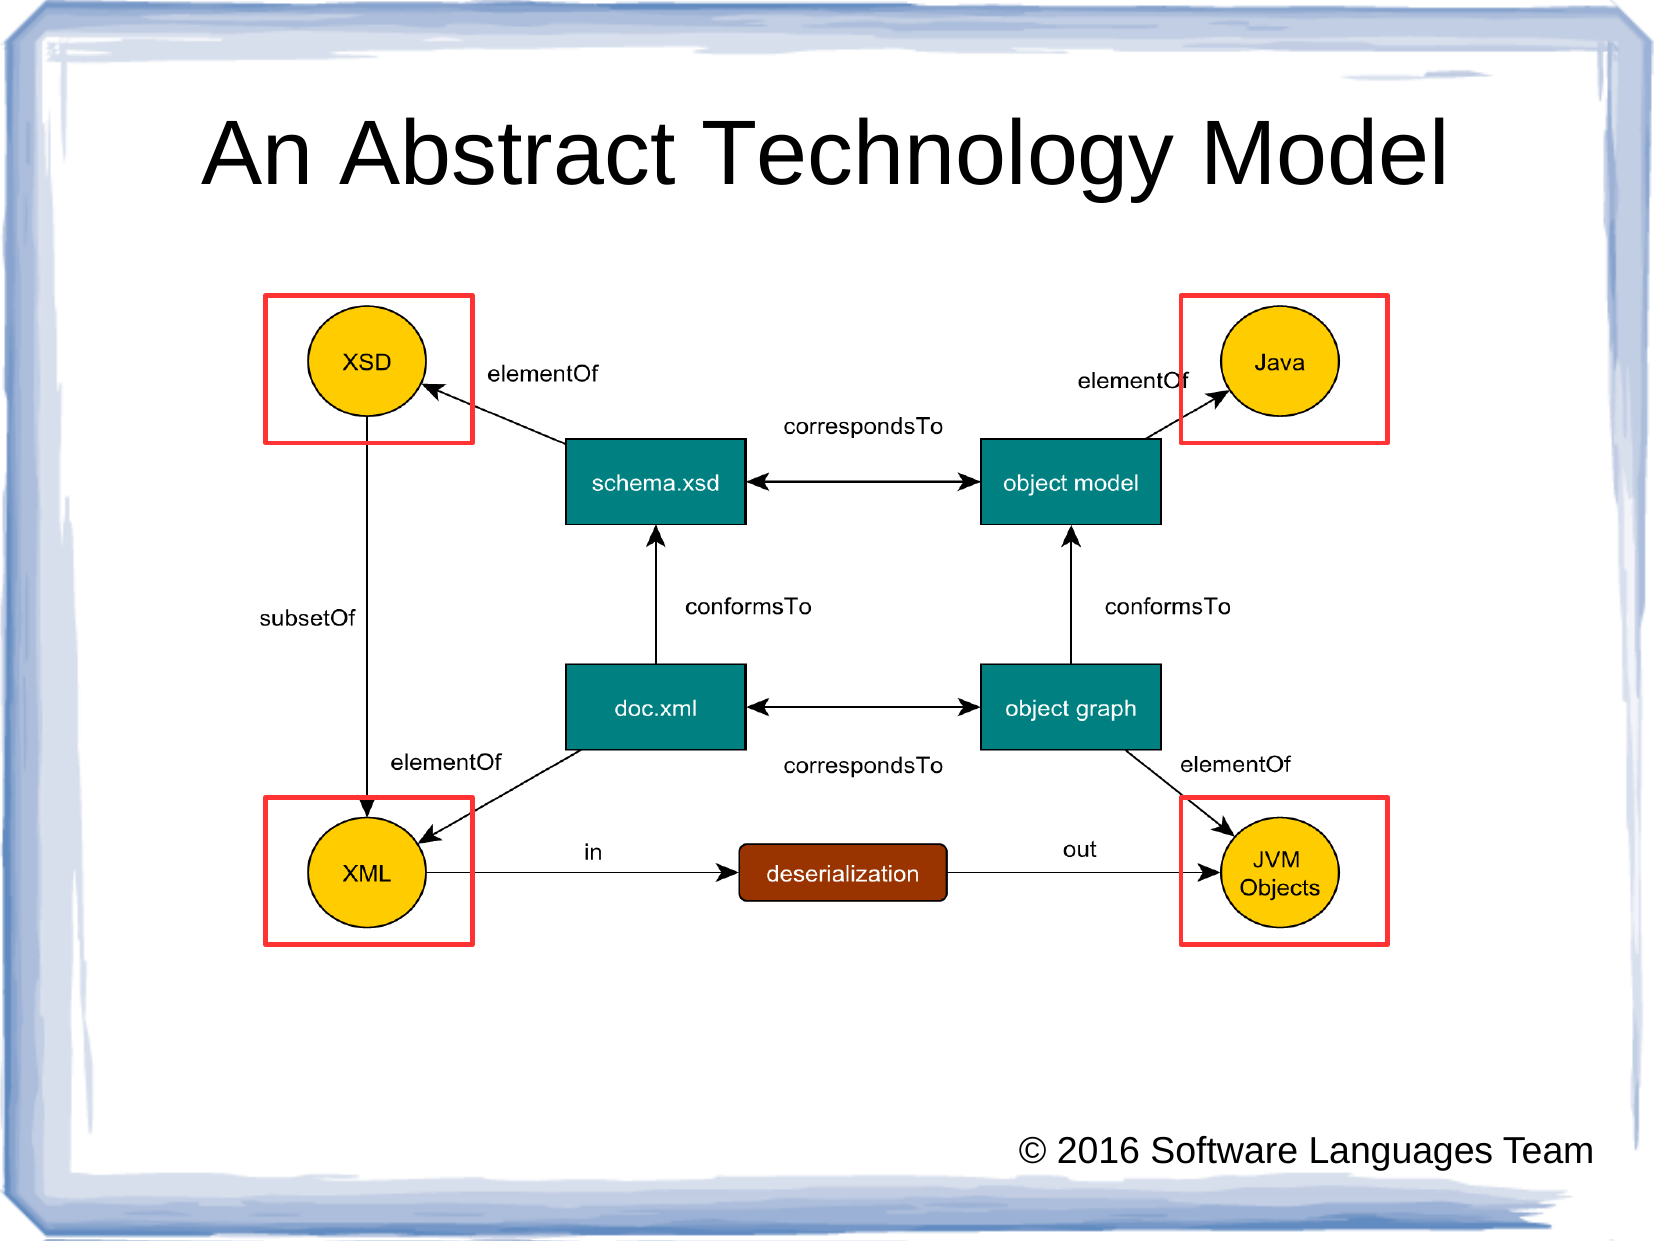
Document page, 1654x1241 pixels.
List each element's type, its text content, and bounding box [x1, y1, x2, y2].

title An Abstract Technology Model [82, 49, 1571, 257]
text_box [1181, 295, 1388, 443]
picture [0, 0, 1654, 1241]
text_box [1181, 797, 1388, 945]
text_box [265, 797, 473, 945]
text_box [265, 295, 473, 443]
text_box © 2016 Software Languages Team [1003, 1122, 1625, 1182]
